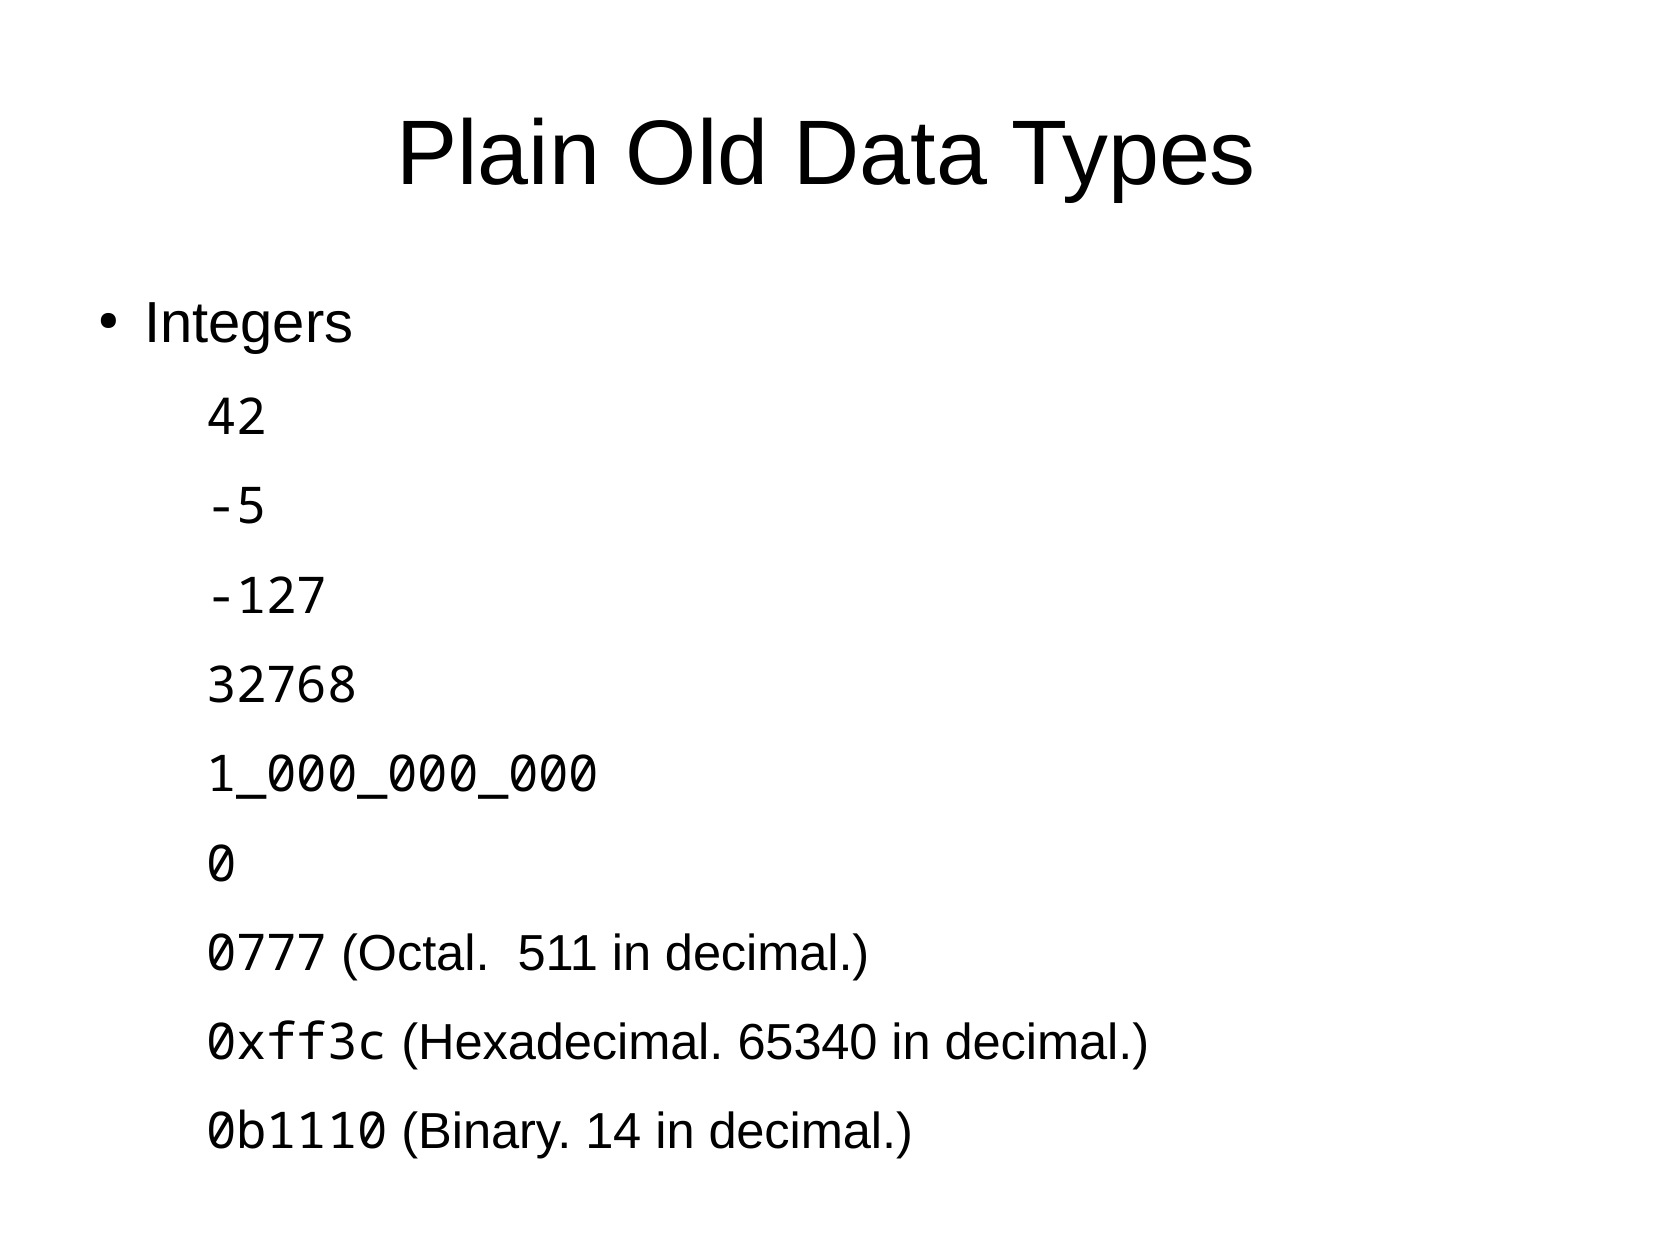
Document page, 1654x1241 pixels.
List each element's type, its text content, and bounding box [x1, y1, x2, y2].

list Integers 42 -5 -127 32768 1_000_000_000 0 0777 (Octal. 511 in decimal.) 0xff3c (Hexadecimal. 65340 in decimal.) 0b1110 (Binary. 14 in decimal.) [82, 290, 1571, 1171]
title Plain Old Data Types [82, 49, 1571, 257]
